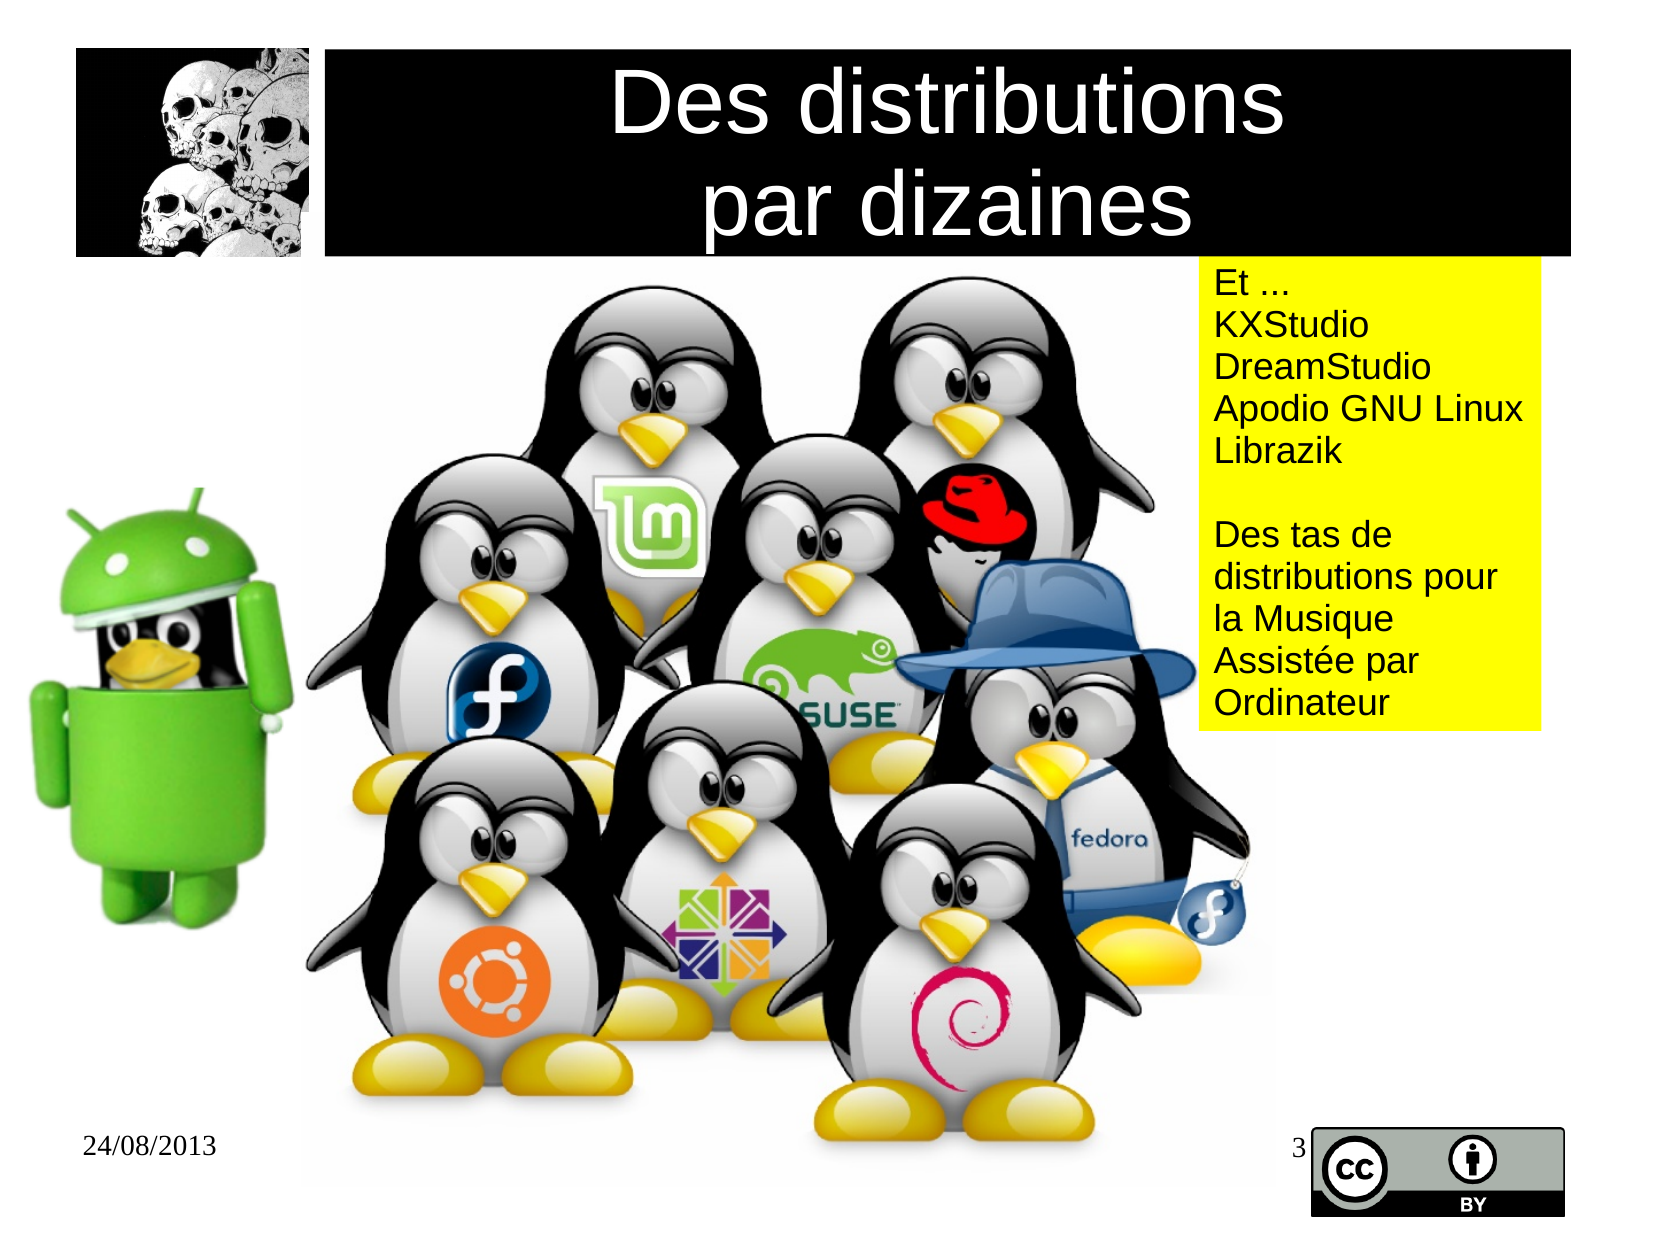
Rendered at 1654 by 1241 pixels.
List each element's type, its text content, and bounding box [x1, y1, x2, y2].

text_box Et ... KXStudio DreamStudio Apodio GNU Linux Librazik Des tas de distributions pour la Musique Assistée par Ordinateur [1198, 257, 1542, 731]
title Des distributions par dizaines [324, 49, 1571, 257]
picture [1311, 1127, 1565, 1217]
picture [11, 48, 1276, 1188]
